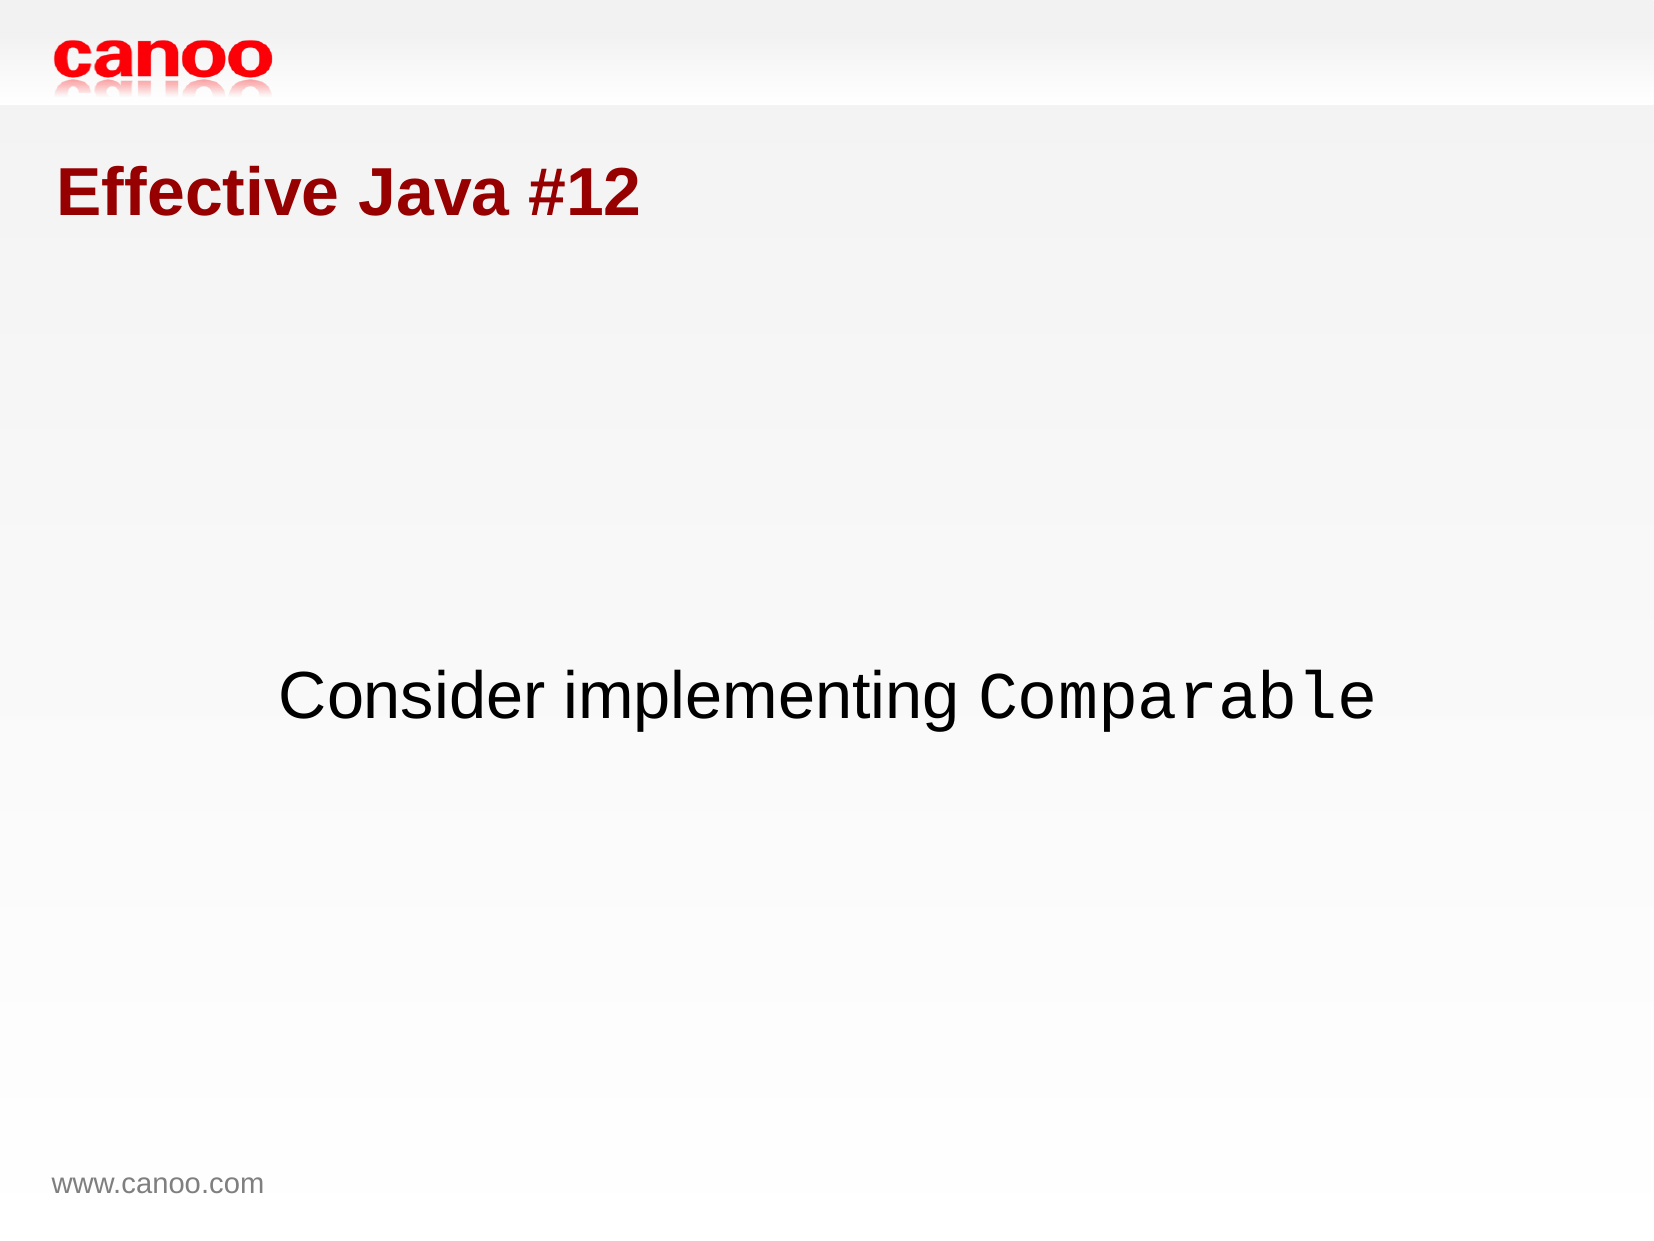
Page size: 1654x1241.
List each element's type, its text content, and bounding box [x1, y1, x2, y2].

text_box Consider implementing Comparable [48, 282, 1609, 1102]
picture [51, 37, 273, 119]
title Effective Java #12 [48, 138, 1609, 238]
